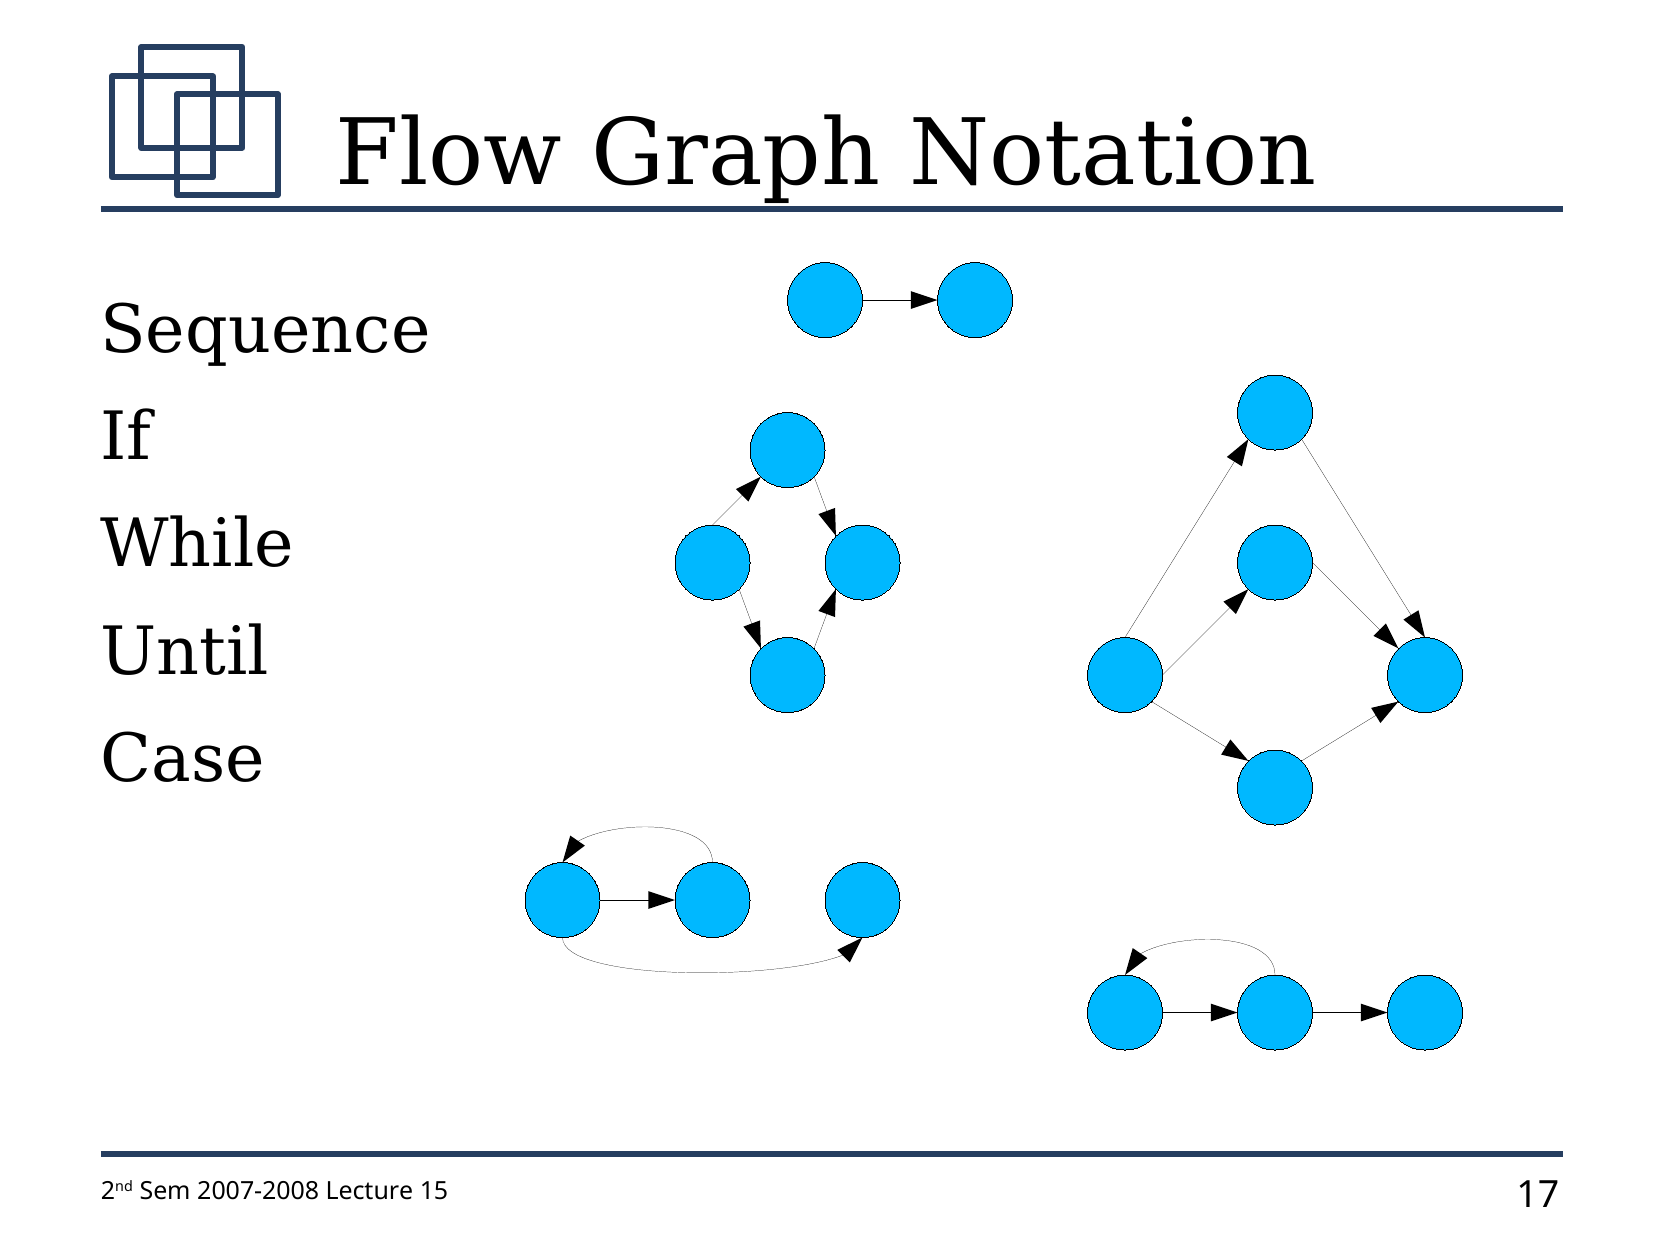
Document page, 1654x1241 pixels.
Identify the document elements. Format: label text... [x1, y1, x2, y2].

list Sequence If While Until Case [82, 290, 1571, 1109]
text_box [1387, 975, 1463, 1051]
text_box [825, 862, 901, 938]
text_box [825, 525, 901, 601]
text_box [675, 862, 751, 938]
text_box [1087, 975, 1163, 1051]
text_box [1087, 637, 1163, 713]
text_box [1237, 975, 1313, 1051]
text_box [937, 262, 1013, 338]
list Sequence If While Until Case [862, 290, 938, 300]
text_box [1237, 375, 1313, 451]
text_box [750, 412, 826, 488]
text_box [1237, 525, 1313, 601]
text_box [750, 637, 826, 713]
text_box [675, 525, 751, 601]
text_box [787, 262, 863, 338]
title Flow Graph Notation [82, 49, 1571, 257]
text_box [525, 862, 601, 938]
text_box [1237, 750, 1313, 826]
text_box [1387, 637, 1463, 713]
